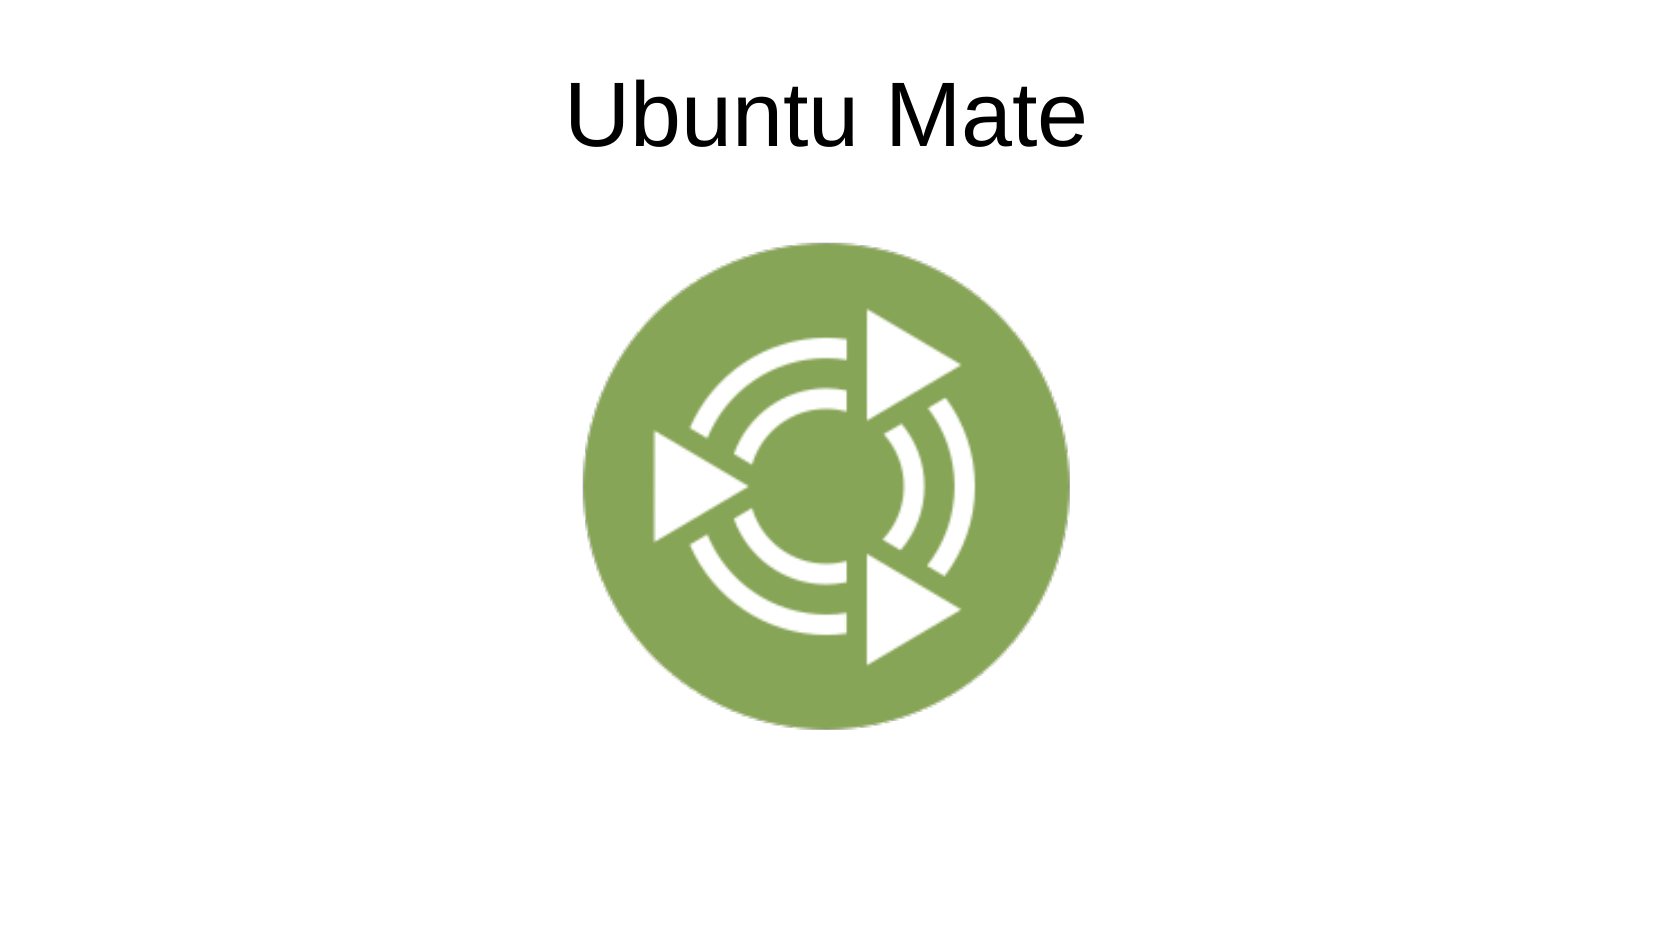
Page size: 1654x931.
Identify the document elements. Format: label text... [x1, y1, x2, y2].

title Ubuntu Mate [82, 37, 1571, 193]
picture [557, 217, 1097, 758]
